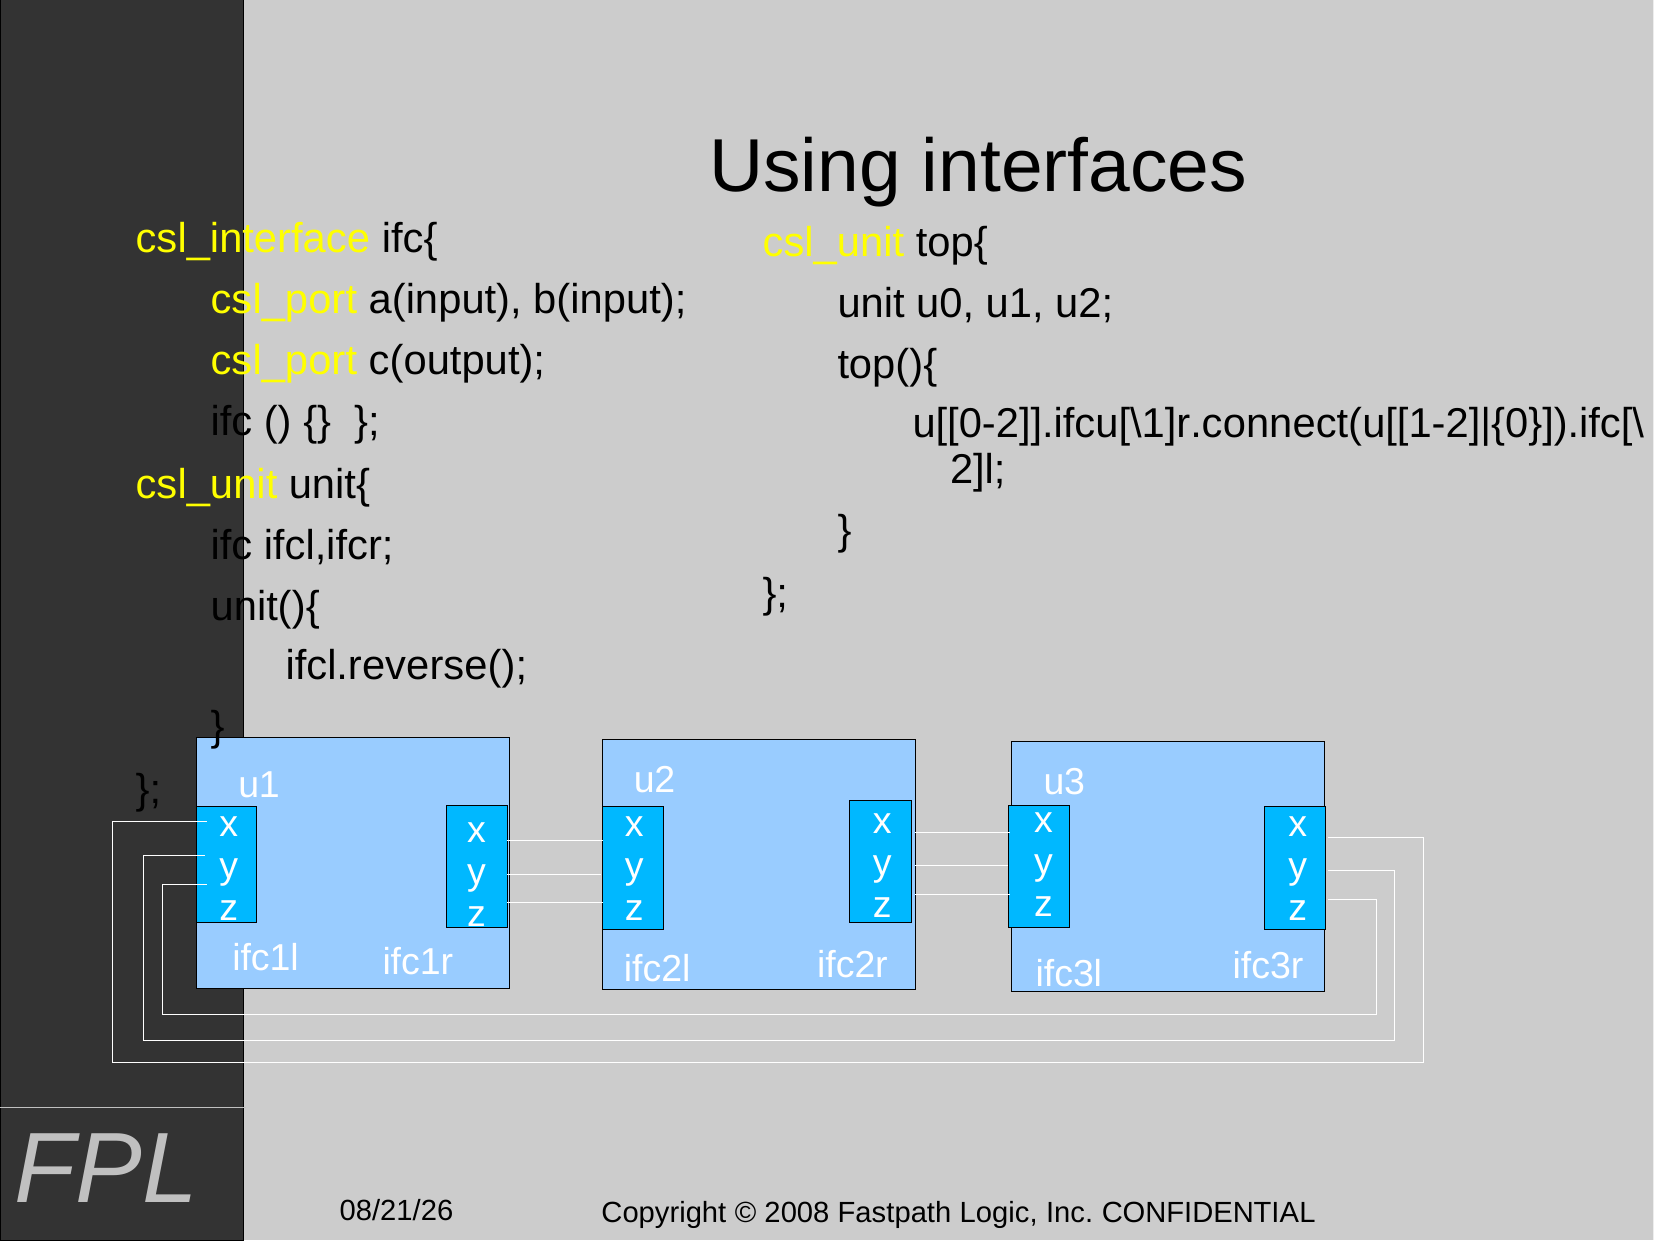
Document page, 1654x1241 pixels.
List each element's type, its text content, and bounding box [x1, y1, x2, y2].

text_box [252, 816, 452, 989]
text_box x y z [610, 816, 658, 937]
text_box u3 [1028, 753, 1130, 811]
text_box ifc3r [1217, 936, 1358, 994]
text_box [196, 856, 204, 884]
text_box x y z [204, 816, 252, 937]
text_box ifc1r [367, 932, 488, 990]
text_box x y z [858, 791, 906, 934]
text_box [1008, 741, 1326, 992]
text_box [196, 816, 204, 821]
list csl_interface ifc{ csl_port a(input), b(input); csl_port c(output); ifc () {} }; csl_unit unit{ ifc ifcl,ifcr; unit(){ ifcl.reverse(); } }; [135, 214, 734, 816]
text_box ifc2r [802, 936, 913, 994]
text_box [488, 816, 510, 989]
text_box x y z [452, 816, 500, 943]
text_box [196, 885, 217, 989]
title Using interfaces [427, 57, 1530, 274]
text_box [602, 739, 916, 990]
list csl_unit top{ unit u0, u1, u2; top(){ u[[0-2]].ifcu[\1]r.connect(u[[1-2]|{0}]).ifc[\2]l; } }; [762, 218, 1654, 707]
text_box ifc1l [217, 929, 342, 1015]
text_box x y z [1019, 790, 1067, 933]
text_box ifc3l [1020, 944, 1136, 1024]
text_box x y z [1273, 795, 1321, 936]
text_box [196, 822, 204, 855]
text_box ifc2l [609, 939, 727, 1025]
